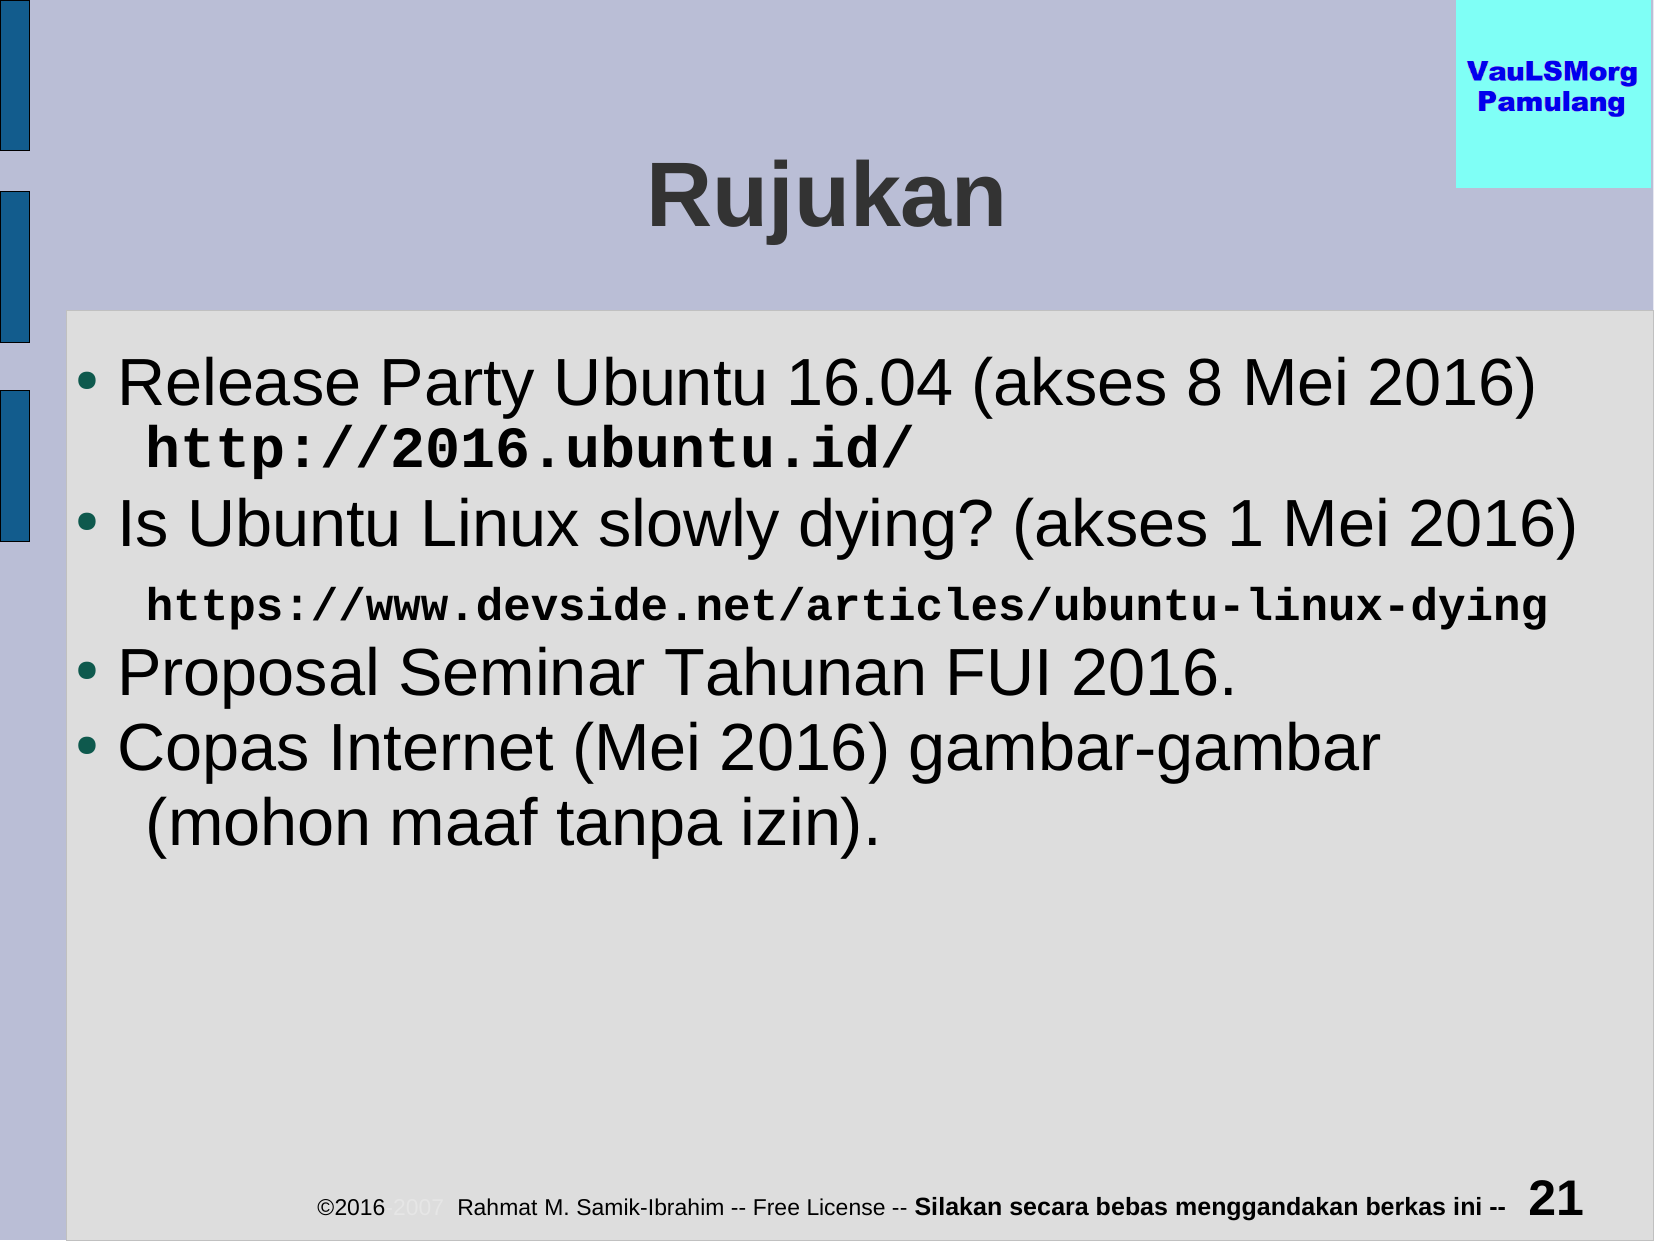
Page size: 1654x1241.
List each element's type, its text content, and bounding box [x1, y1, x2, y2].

list Release Party Ubuntu 16.04 (akses 8 Mei 2016) http://2016.ubuntu.id/ Is Ubuntu Linux slowly dying? (akses 1 Mei 2016) https://www.devside.net/articles/ubuntu-linux-dying Proposal Seminar Tahunan FUI 2016. Copas Internet (Mei 2016) gambar-gambar (mohon maaf tanpa izin). [75, 344, 1613, 1065]
picture [1456, 0, 1651, 188]
title Rujukan [121, 91, 1534, 299]
